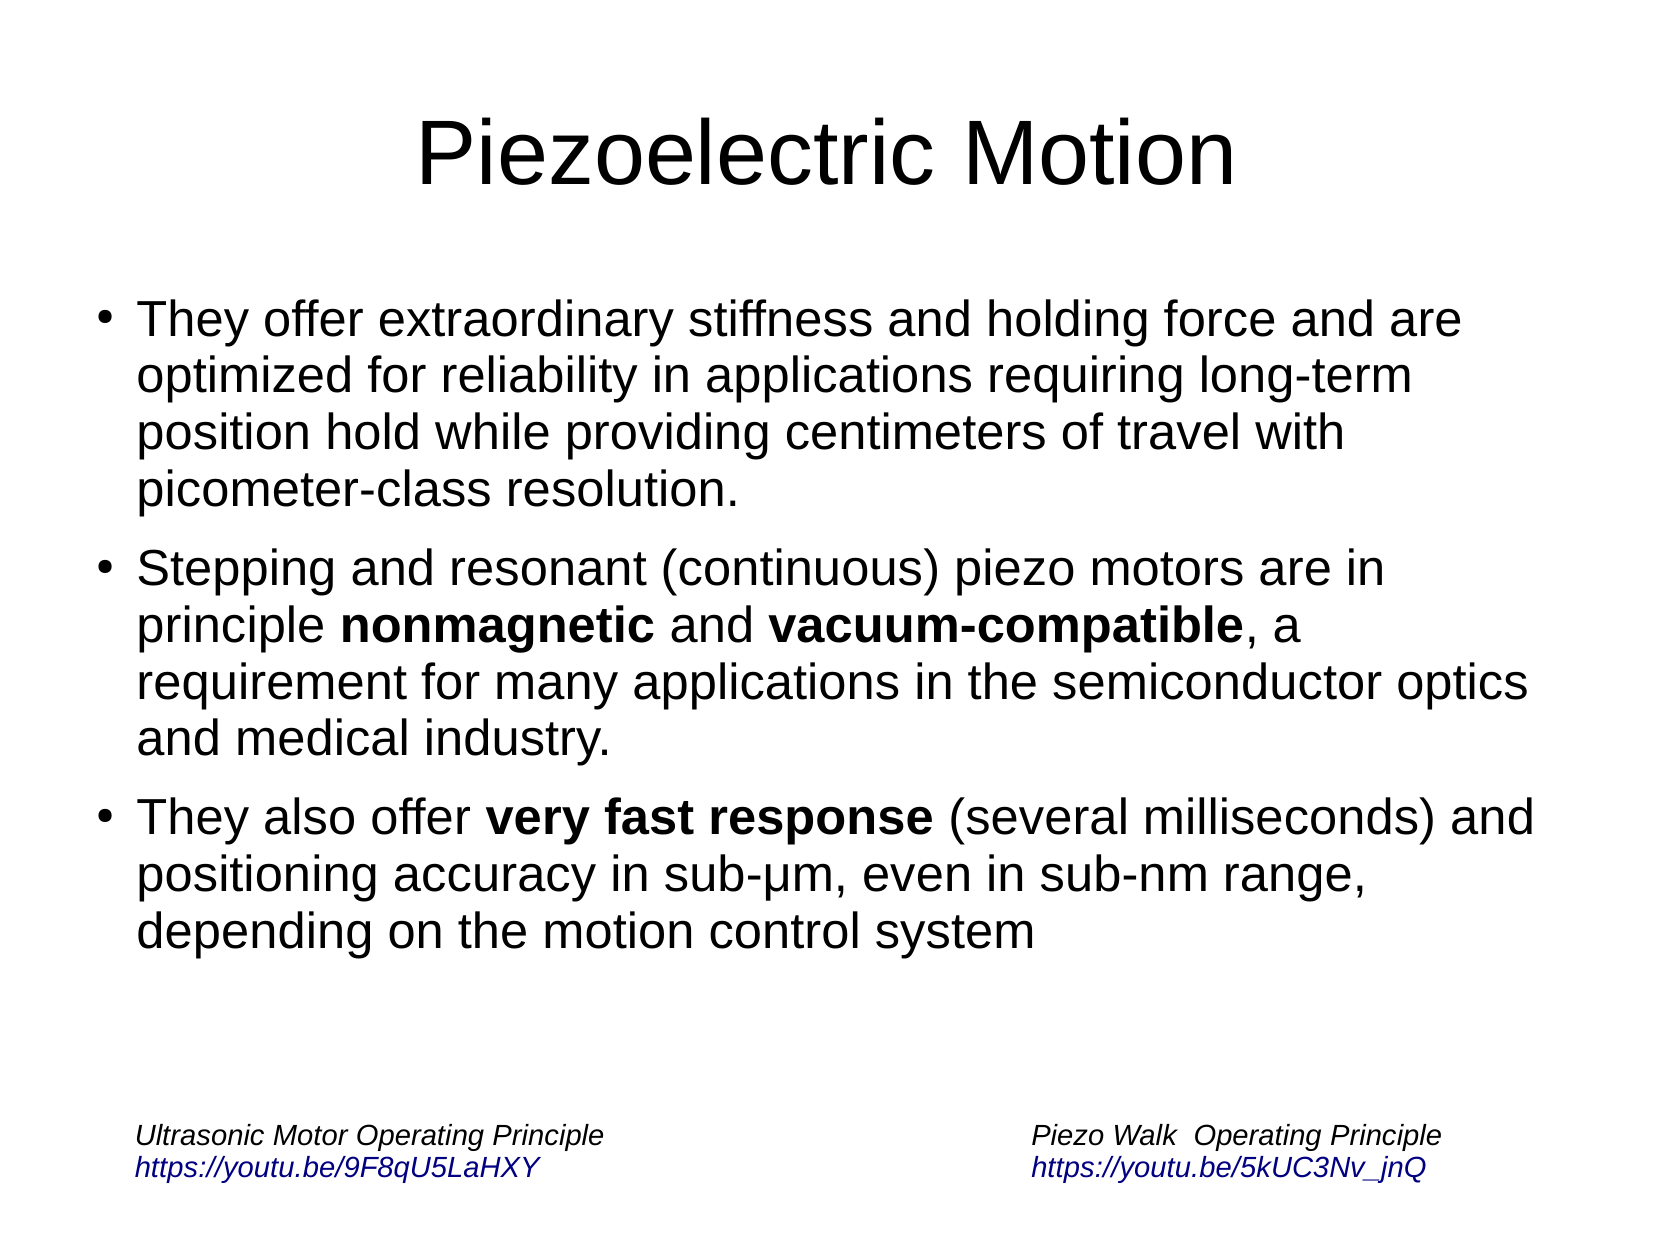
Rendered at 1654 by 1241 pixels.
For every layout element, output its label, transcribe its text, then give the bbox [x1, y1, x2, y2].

list They offer extraordinary stiffness and holding force and are optimized for reliability in applications requiring long-term position hold while providing centimeters of travel with picometer-class resolution. Stepping and resonant (continuous) piezo motors are in principle nonmagnetic and vacuum-compatible, a requirement for many applications in the semiconductor optics and medical industry. They also offer very fast response (several milliseconds) and positioning accuracy in sub-μm, even in sub-nm range, depending on the motion control system [82, 290, 1571, 961]
text_box Ultrasonic Motor Operating Principle https://youtu.be/9F8qU5LaHXY [120, 1111, 991, 1192]
title Piezoelectric Motion [82, 49, 1571, 257]
text_box Piezo Walk Operating Principle https://youtu.be/5kUC3Nv_jnQ [1016, 1111, 1621, 1224]
